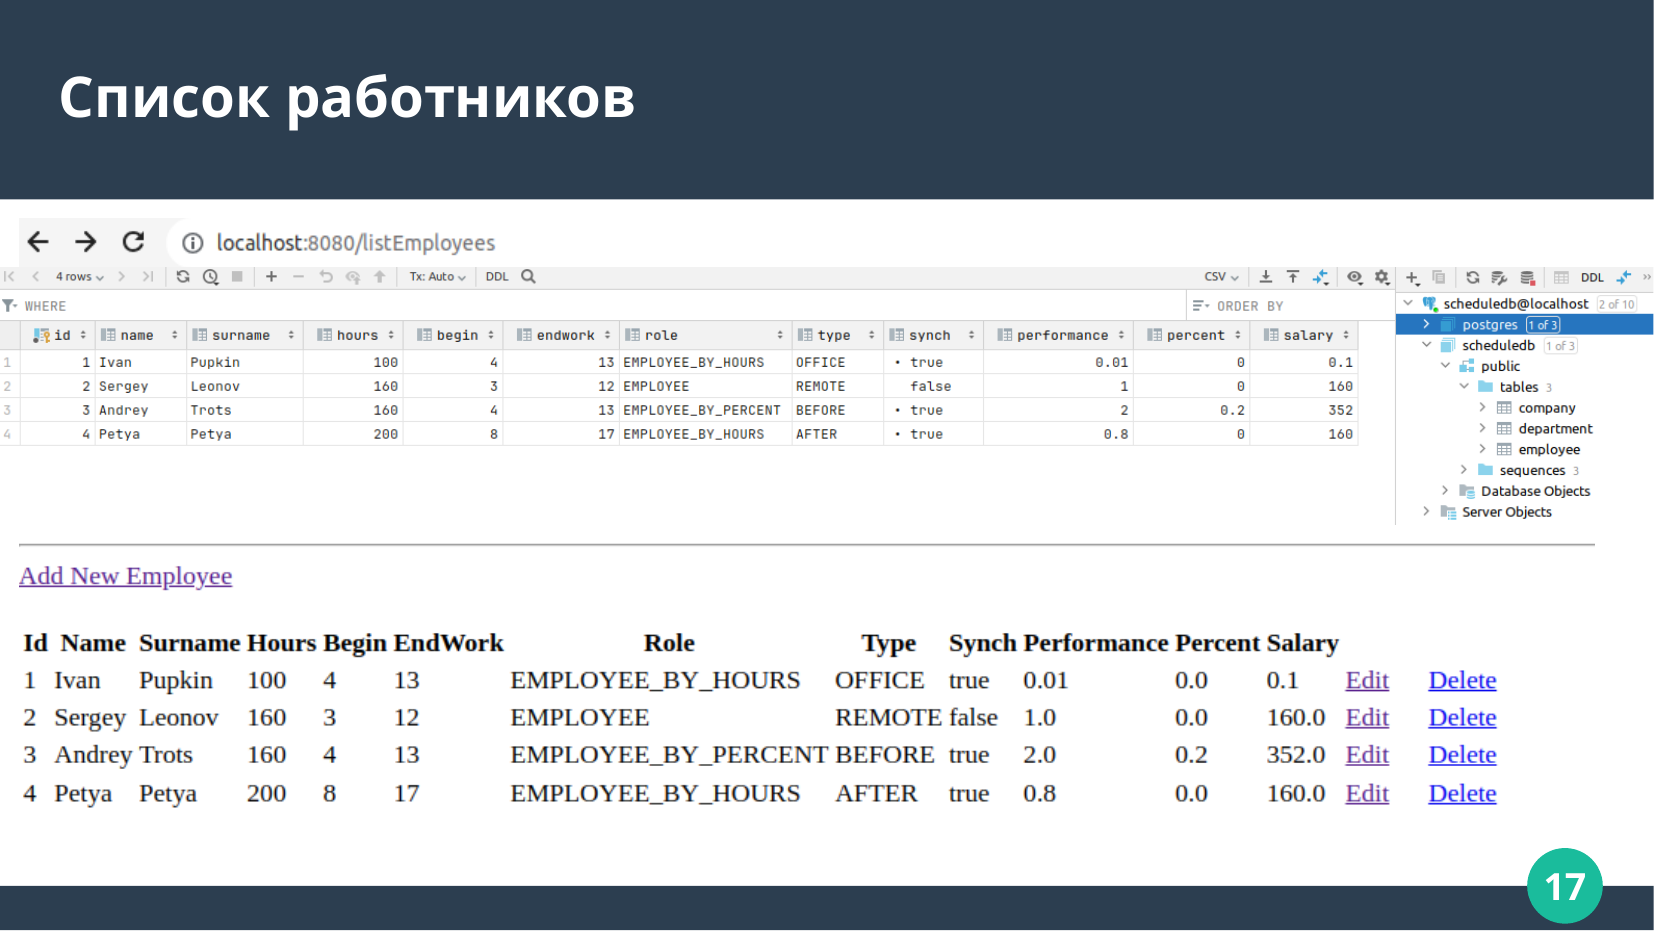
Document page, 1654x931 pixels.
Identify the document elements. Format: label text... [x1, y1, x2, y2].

picture [0, 218, 1654, 833]
title Список работников [59, 37, 1595, 155]
